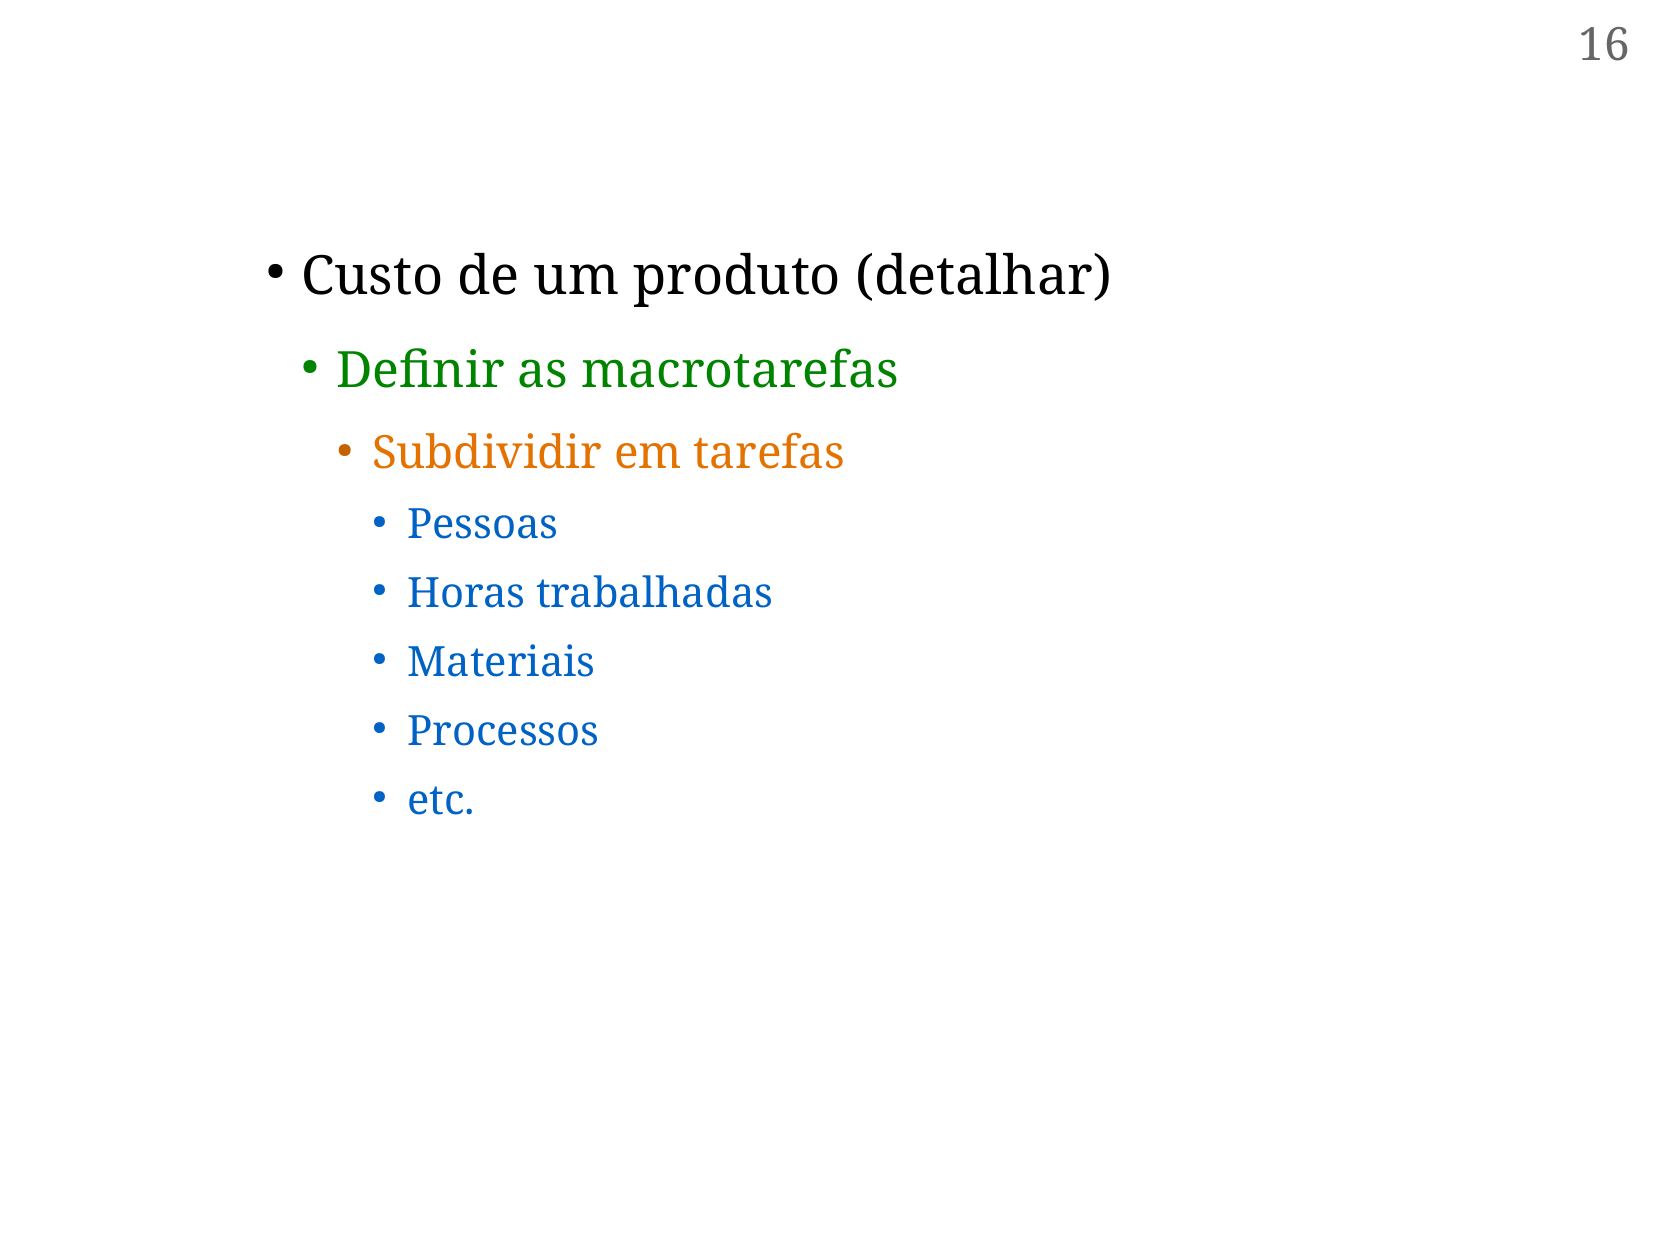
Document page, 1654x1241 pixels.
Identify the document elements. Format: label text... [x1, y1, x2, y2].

list Custo de um produto (detalhar) Definir as macrotarefas Subdividir em tarefas Pessoas Horas trabalhadas Materiais Processos etc. [265, 236, 1595, 1211]
